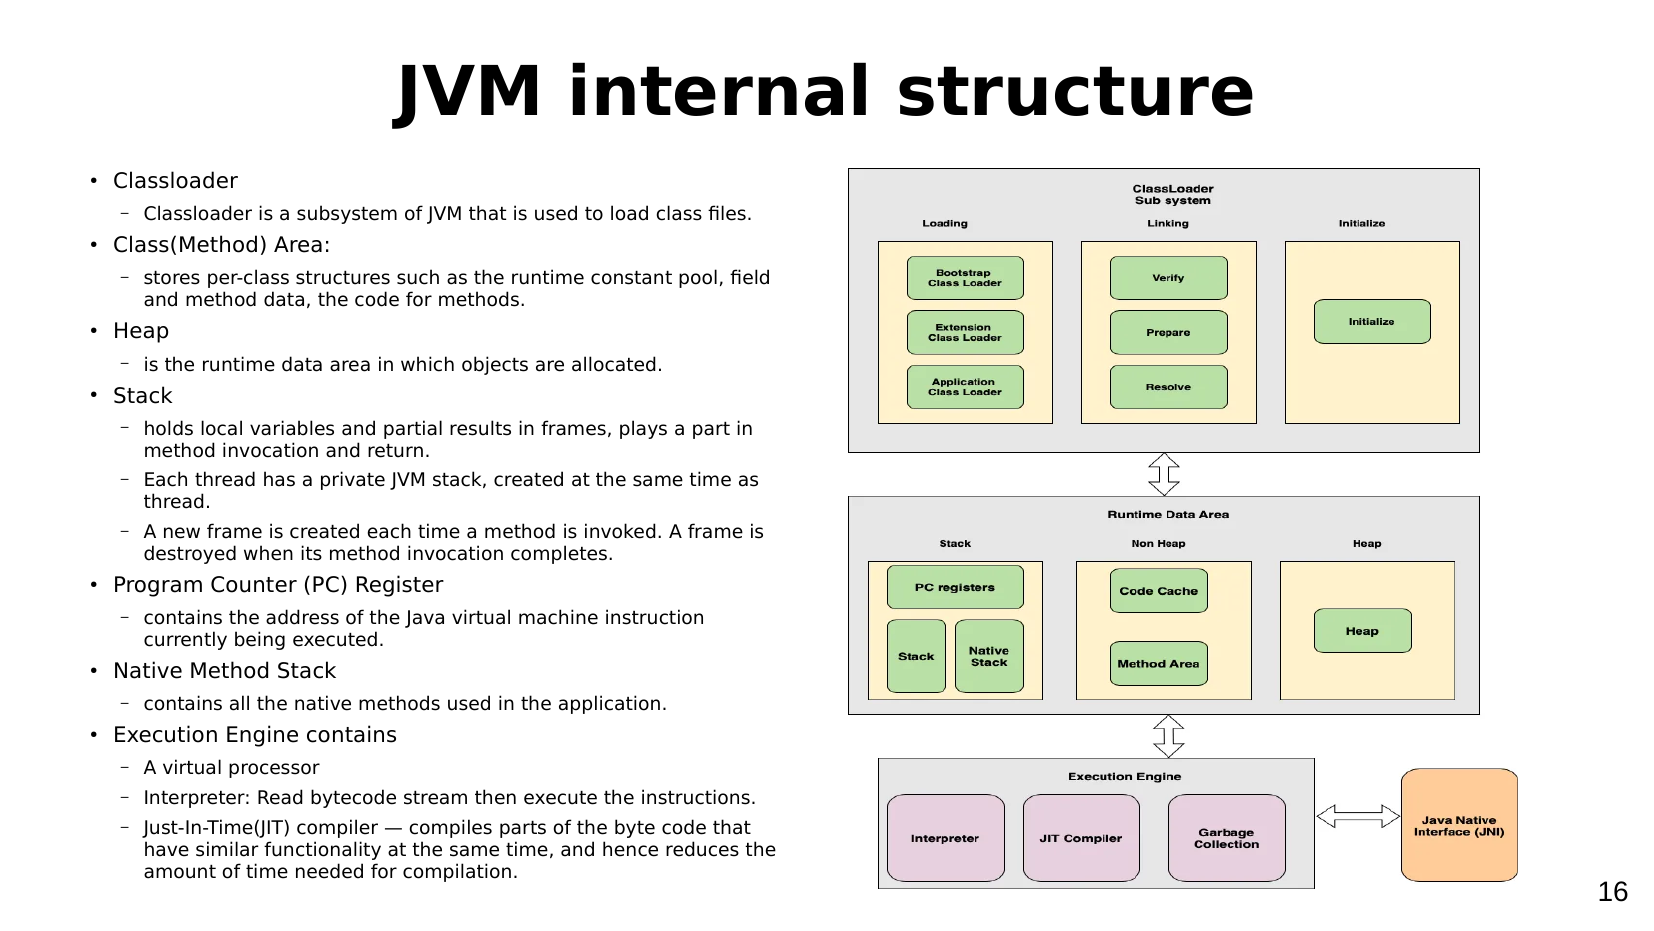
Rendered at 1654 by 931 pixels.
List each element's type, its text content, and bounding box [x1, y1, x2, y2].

picture [848, 168, 1518, 889]
title JVM internal structure [82, 37, 1571, 147]
list Classloader Classloader is a subsystem of JVM that is used to load class files. Class(Method) Area: stores per-class structures such as the runtime constant pool, field and method data, the code for methods. Heap is the runtime data area in which objects are allocated. Stack holds local variables and partial results in frames, plays a part in method invocation and return. Each thread has a private JVM stack, created at the same time as thread. A new frame is created each time a method is invoked. A frame is destroyed when its method invocation completes. Program Counter (PC) Register contains the address of the Java virtual machine instruction currently being executed. Native Method Stack contains all the native methods used in the application. Execution Engine contains A virtual processor Interpreter: Read bytecode stream then execute the instructions. Just-In-Time(JIT) compiler — compiles parts of the byte code that have similar functionality at the same time, and hence reduces the amount of time needed for compilation. [82, 168, 793, 889]
